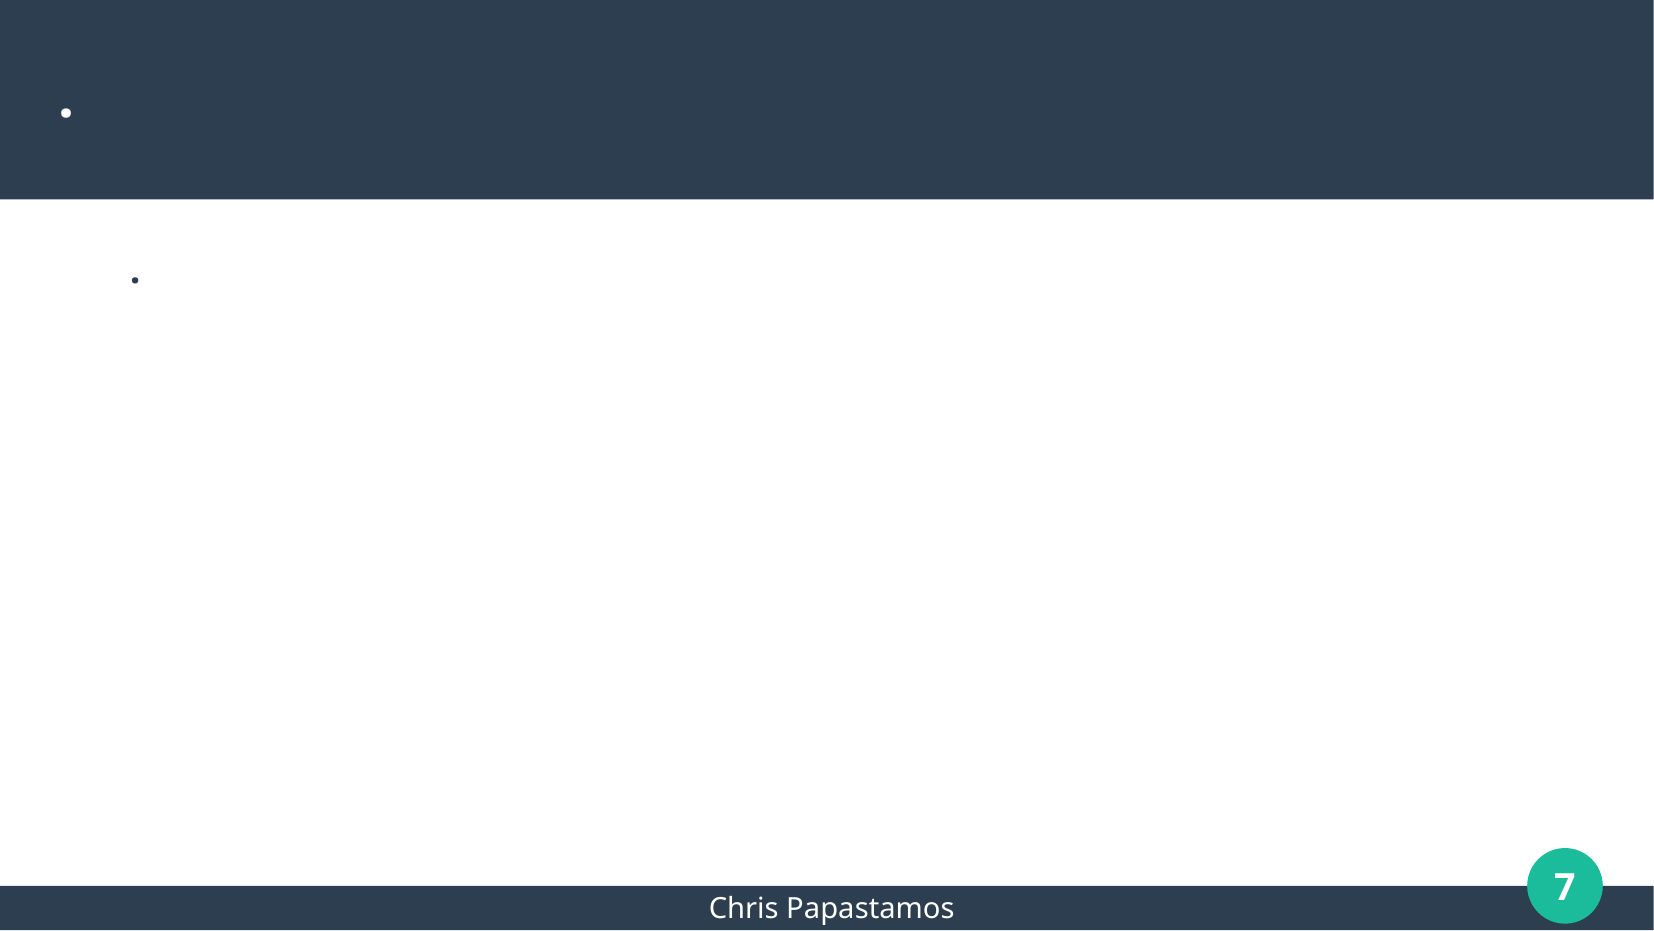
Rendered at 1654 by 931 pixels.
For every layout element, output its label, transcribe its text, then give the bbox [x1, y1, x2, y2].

list . [59, 243, 1613, 864]
text_box Chris Papastamos [638, 888, 1026, 926]
title . [59, 37, 1595, 155]
